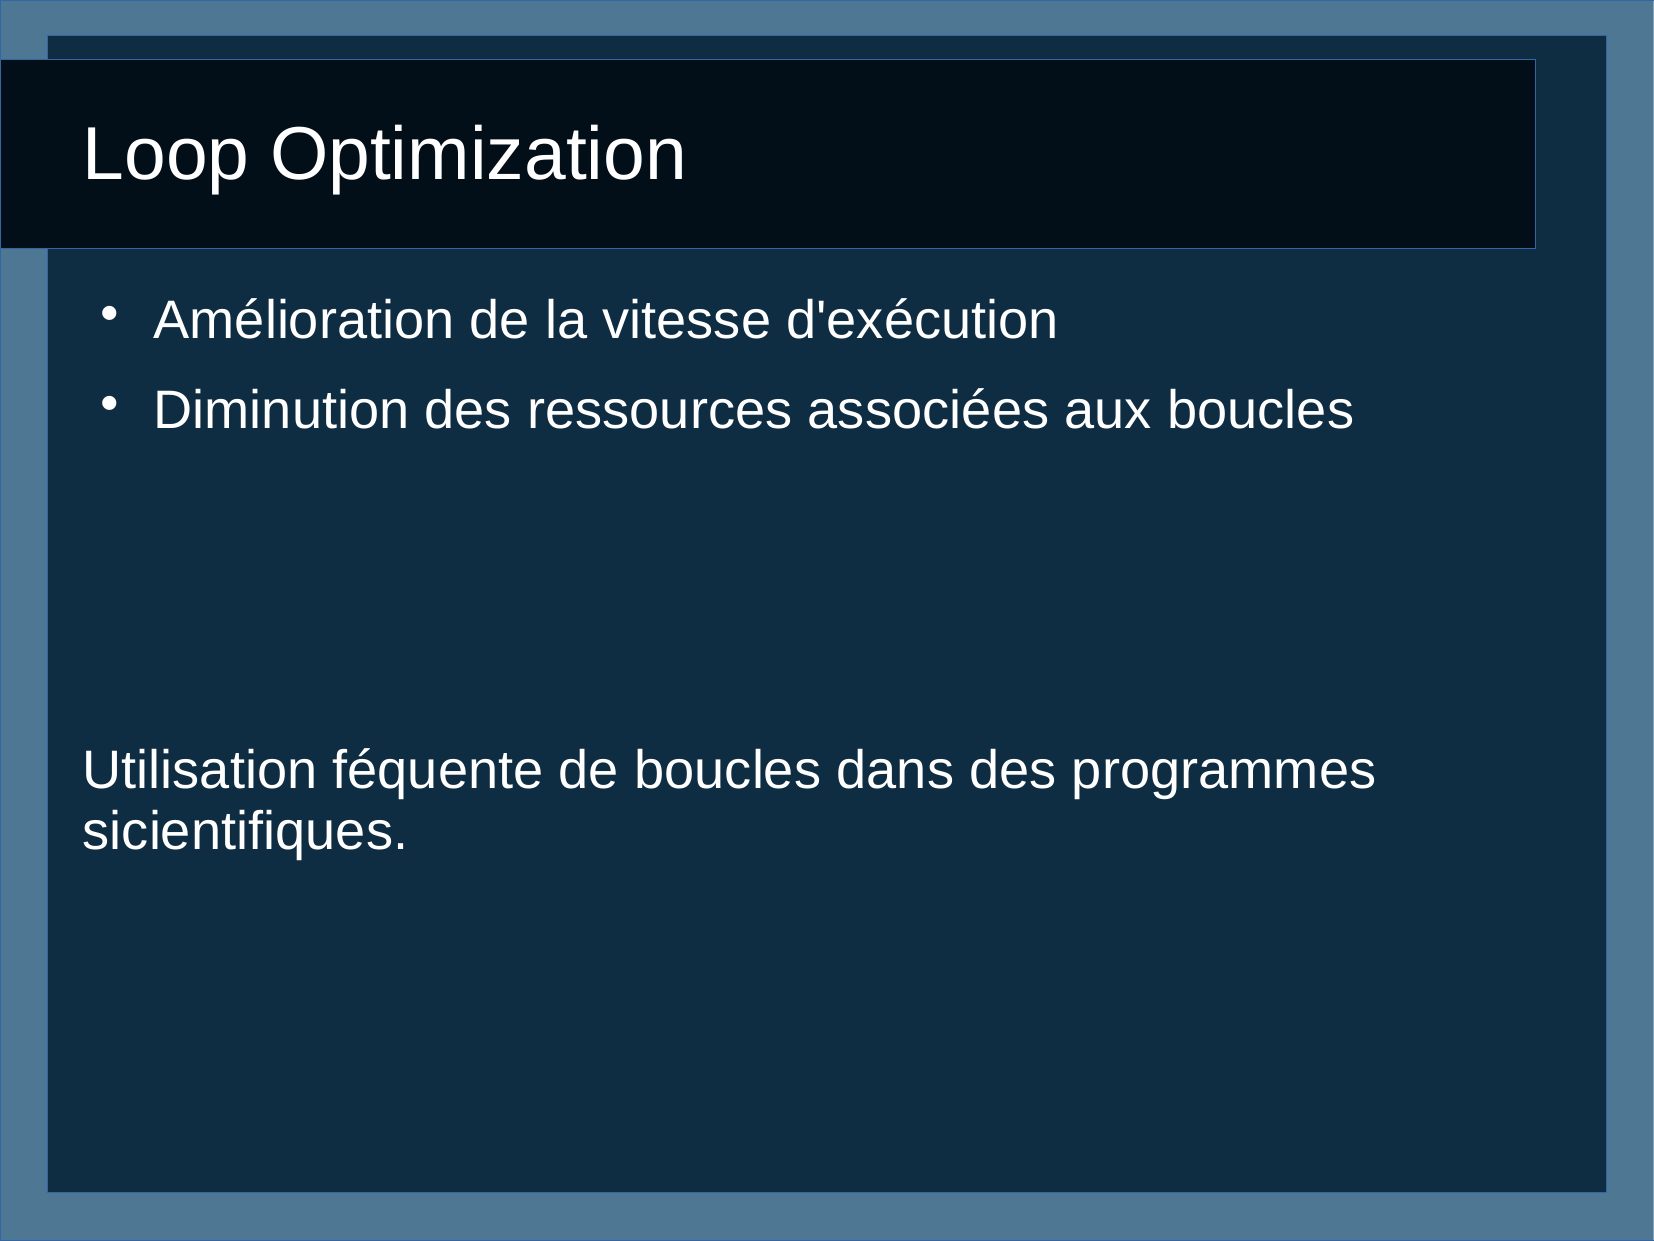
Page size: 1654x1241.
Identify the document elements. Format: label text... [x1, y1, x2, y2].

list Amélioration de la vitesse d'exécution Diminution des ressources associées aux boucles Utilisation féquente de boucles dans des programmes sicientifiques. [82, 289, 1571, 1009]
title Loop Optimization [82, 94, 1264, 213]
